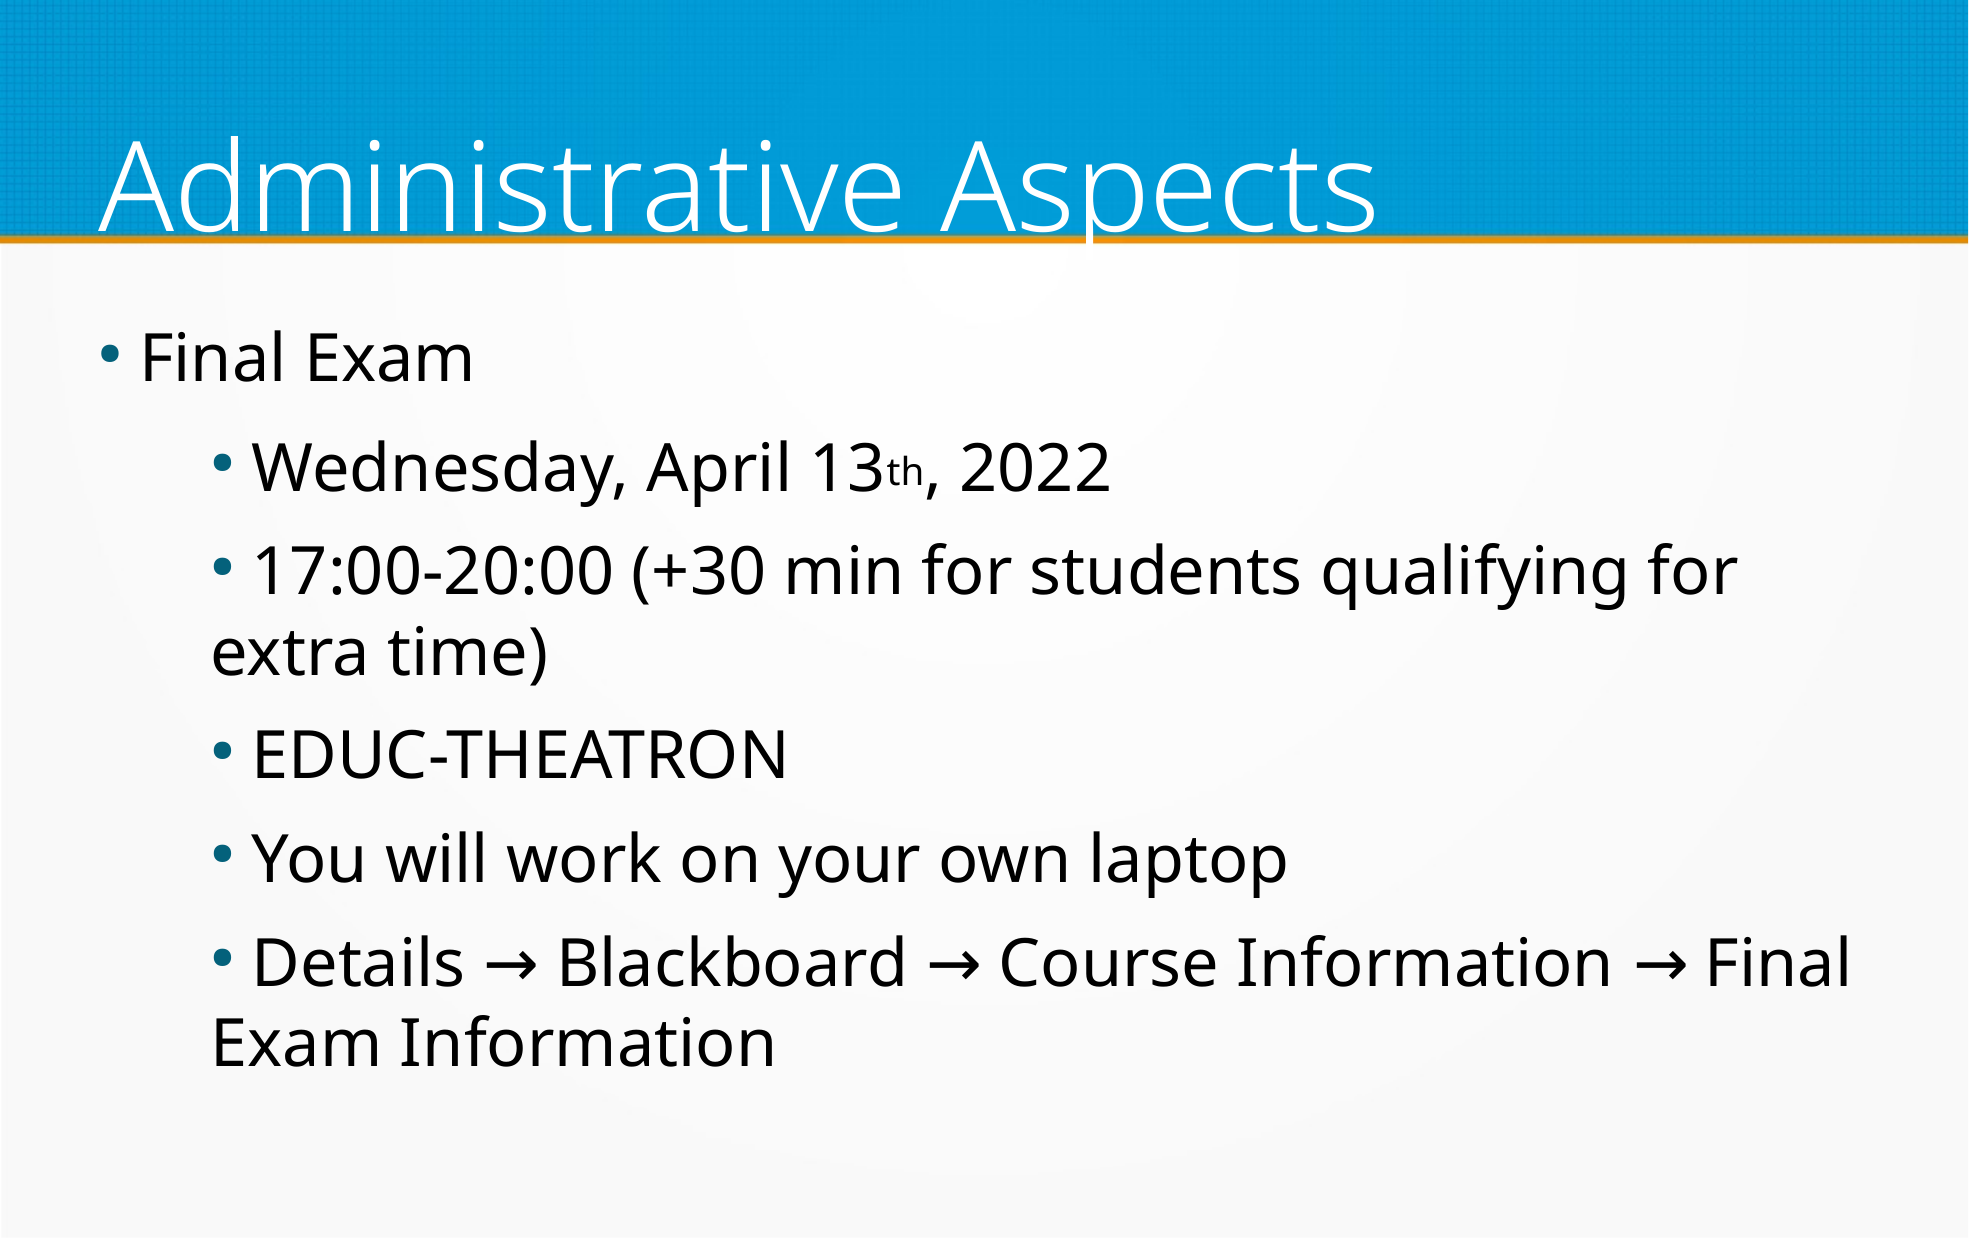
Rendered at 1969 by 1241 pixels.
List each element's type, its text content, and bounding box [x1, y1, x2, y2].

list Final Exam Wednesday, April 13th, 2022 17:00-20:00 (+30 min for students qualifying for extra time) EDUC-THEATRON You will work on your own laptop Details → Blackboard → Course Information → Final Exam Information [98, 315, 1860, 1156]
title Administrative Aspects [98, 49, 1870, 257]
picture [0, 233, 1969, 1241]
